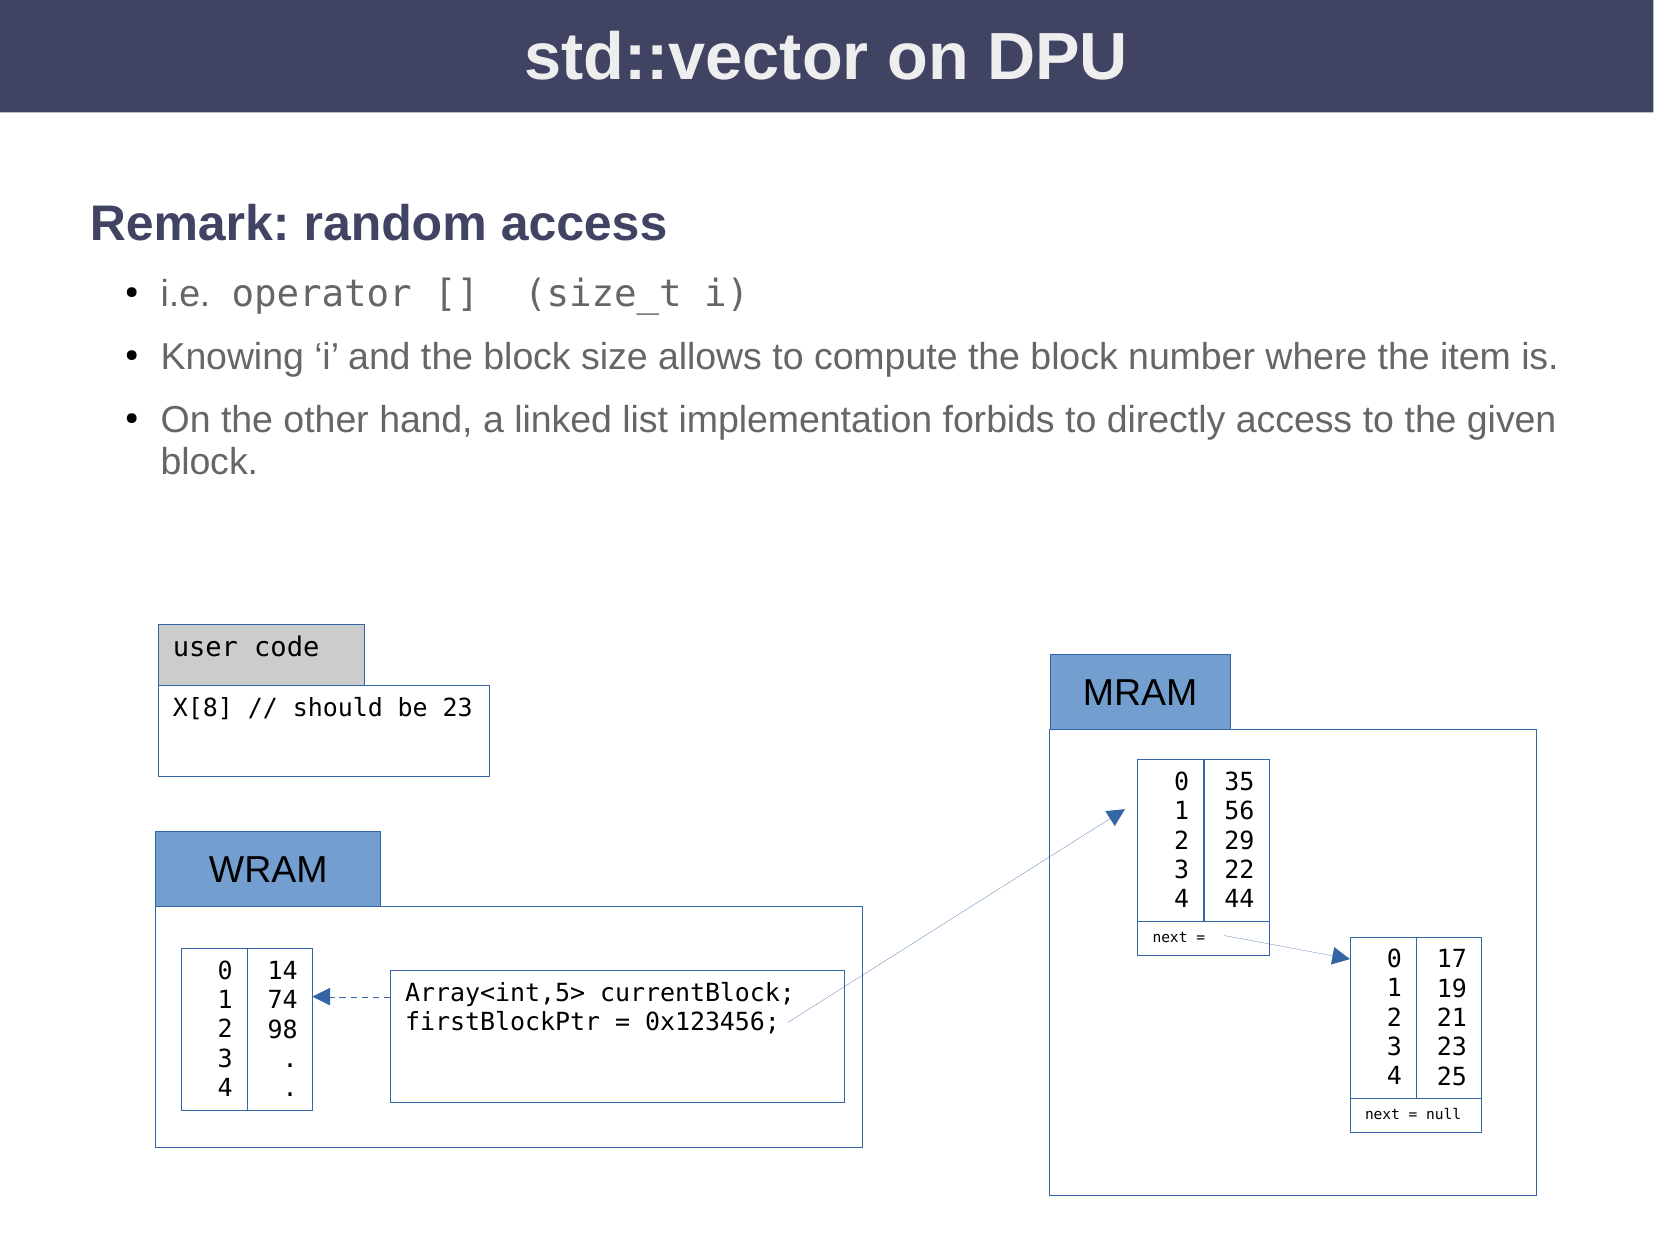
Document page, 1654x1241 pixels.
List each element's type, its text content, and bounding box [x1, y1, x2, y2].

text_box next = [1137, 921, 1270, 956]
text_box next = null [1350, 1098, 1482, 1133]
text_box user code [158, 624, 365, 686]
text_box 14 74 98 . . [247, 948, 313, 1111]
text_box 0 1 2 3 4 [1137, 759, 1204, 921]
text_box 35 56 29 22 44 [1204, 759, 1270, 921]
text_box std::vector on DPU [0, 0, 1654, 113]
text_box 0 1 2 3 4 [1350, 937, 1416, 1098]
text_box MRAM [1050, 654, 1231, 730]
text_box 17 19 21 23 25 [1416, 937, 1482, 1098]
text_box Array<int,5> currentBlock; firstBlockPtr = 0x123456; [390, 970, 845, 1103]
text_box WRAM [155, 831, 381, 907]
text_box 0 1 2 3 4 [181, 948, 247, 1111]
text_box X[8] // should be 23 [158, 685, 490, 777]
text_box Remark: random access i.e. operator [] (size_t i) Knowing ‘i’ and the block size allows to compute the block number where the item is. On the other hand, a linked list implementation forbids to directly access to the given block. [75, 187, 1576, 533]
